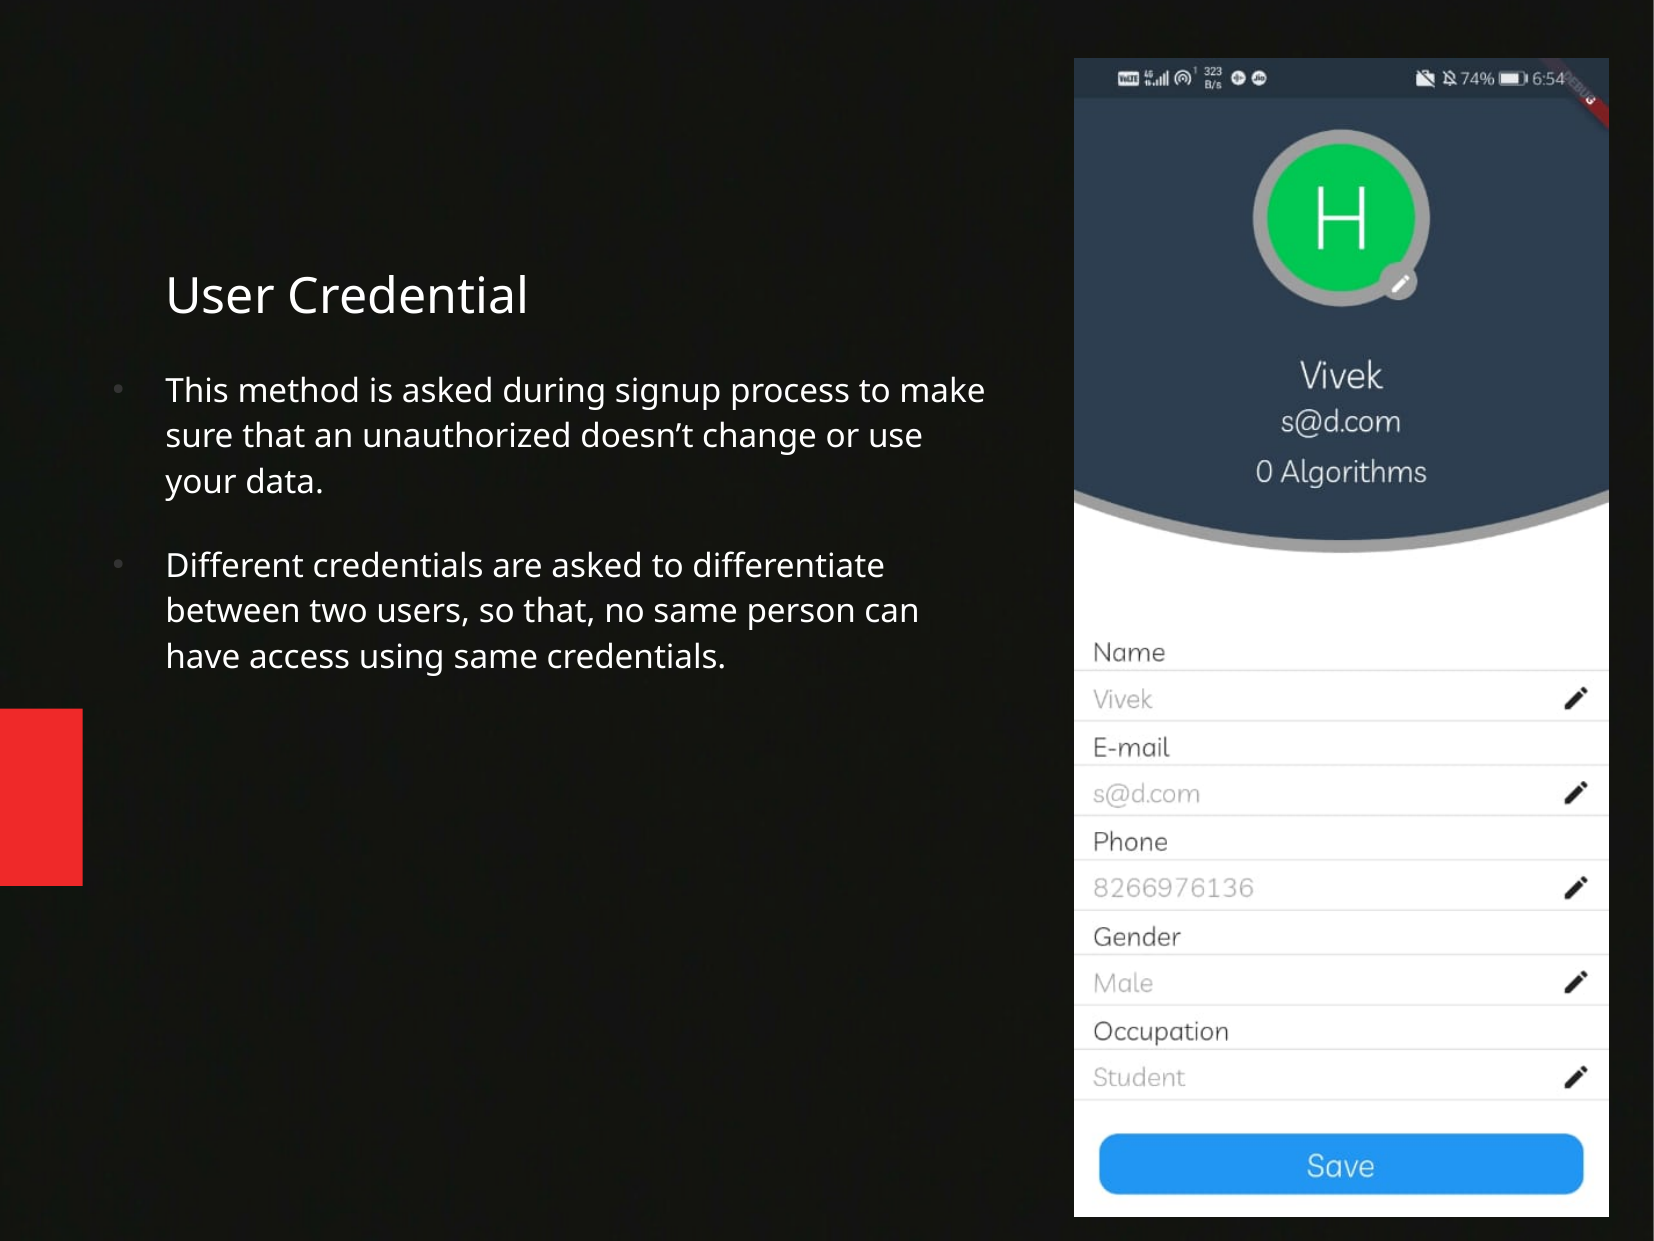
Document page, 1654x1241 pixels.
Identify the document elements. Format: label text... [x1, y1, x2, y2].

picture [0, 0, 1654, 1241]
list User Credential This method is asked during signup process to make sure that an unauthorized doesn’t change or use your data. Different credentials are asked to differentiate between two users, so that, no same person can have access using same credentials. [94, 259, 993, 980]
